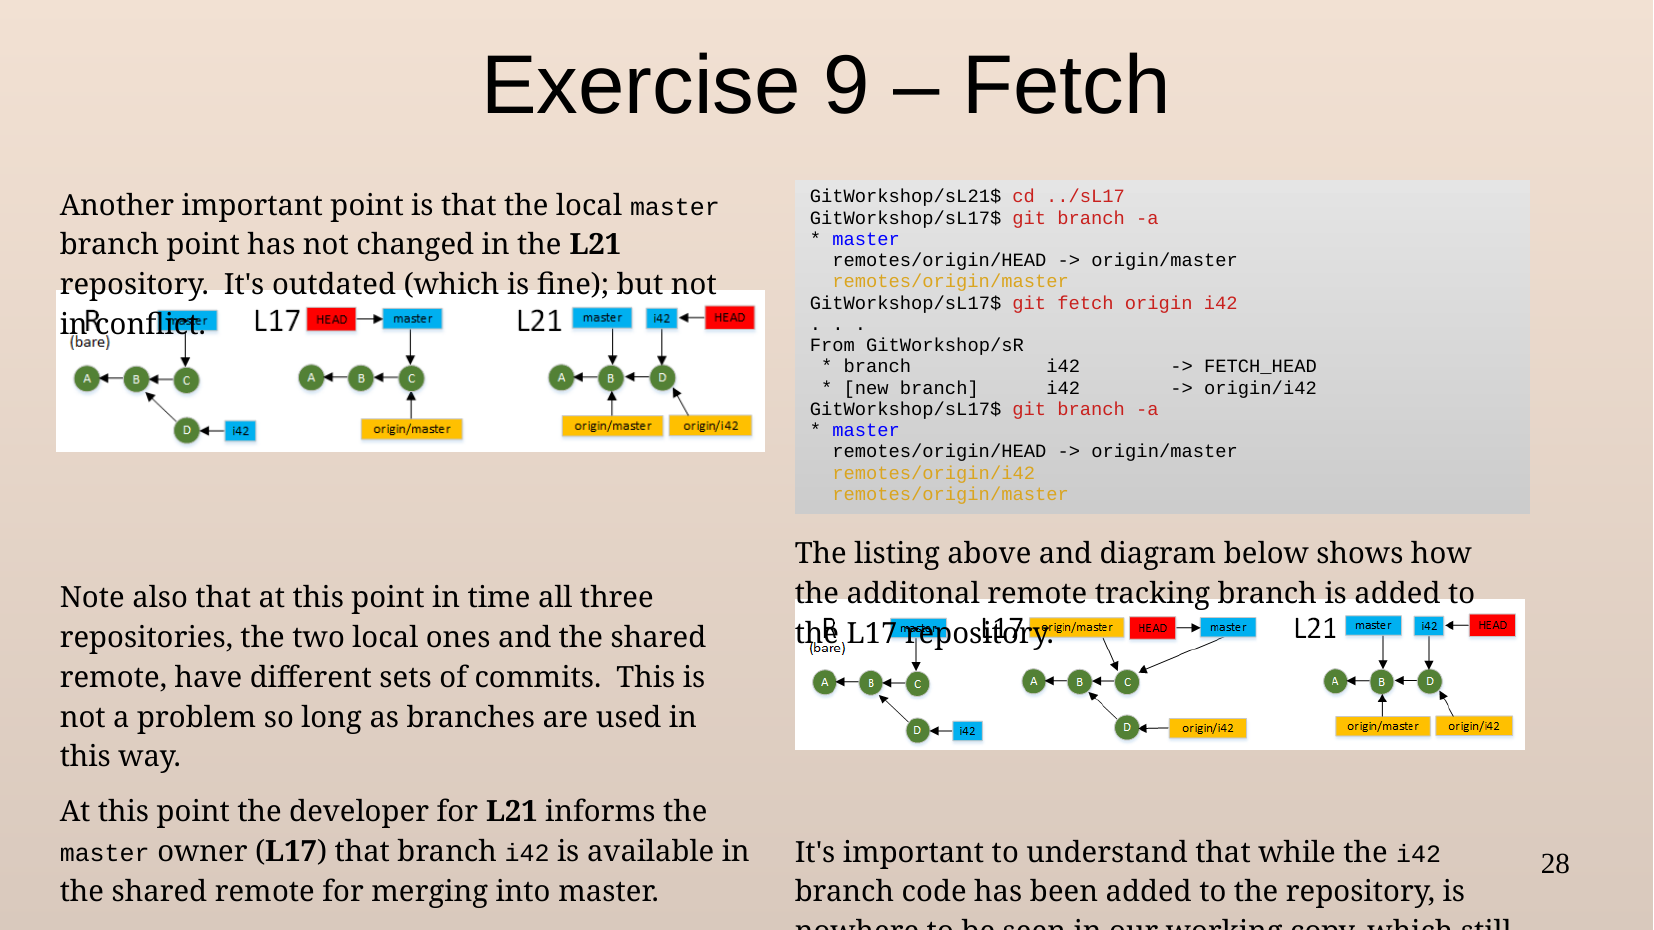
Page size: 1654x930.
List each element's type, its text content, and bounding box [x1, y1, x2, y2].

title Exercise 9 – Fetch [82, 19, 1571, 151]
text_box The listing above and diagram below shows how the additonal remote tracking branch is added to the L17 repository. It's important to understand that while the i42 branch code has been added to the repository, is nowhere to be seen in our working copy, which still reflects master. [780, 525, 1531, 864]
text_box GitWorkshop/sL21$ cd ../sL17 GitWorkshop/sL17$ git branch -a * master remotes/origin/HEAD -> origin/master remotes/origin/master GitWorkshop/sL17$ git fetch origin i42 . . . From GitWorkshop/sR * branch i42 -> FETCH_HEAD * [new branch] i42 -> origin/i42 GitWorkshop/sL17$ git branch -a * master remotes/origin/HEAD -> origin/master remotes/origin/i42 remotes/origin/master [795, 180, 1531, 514]
text_box Another important point is that the local master branch point has not changed in the L21 repository. It's outdated (which is fine); but not in conflict. Note also that at this point in time all three repositories, the two local ones and the shared remote, have different sets of commits. This is not a problem so long as branches are used in this way. At this point the developer for L21 informs the master owner (L17) that branch i42 is available in the shared remote for merging into master. L17 fetches the i42 branch. [45, 176, 766, 792]
